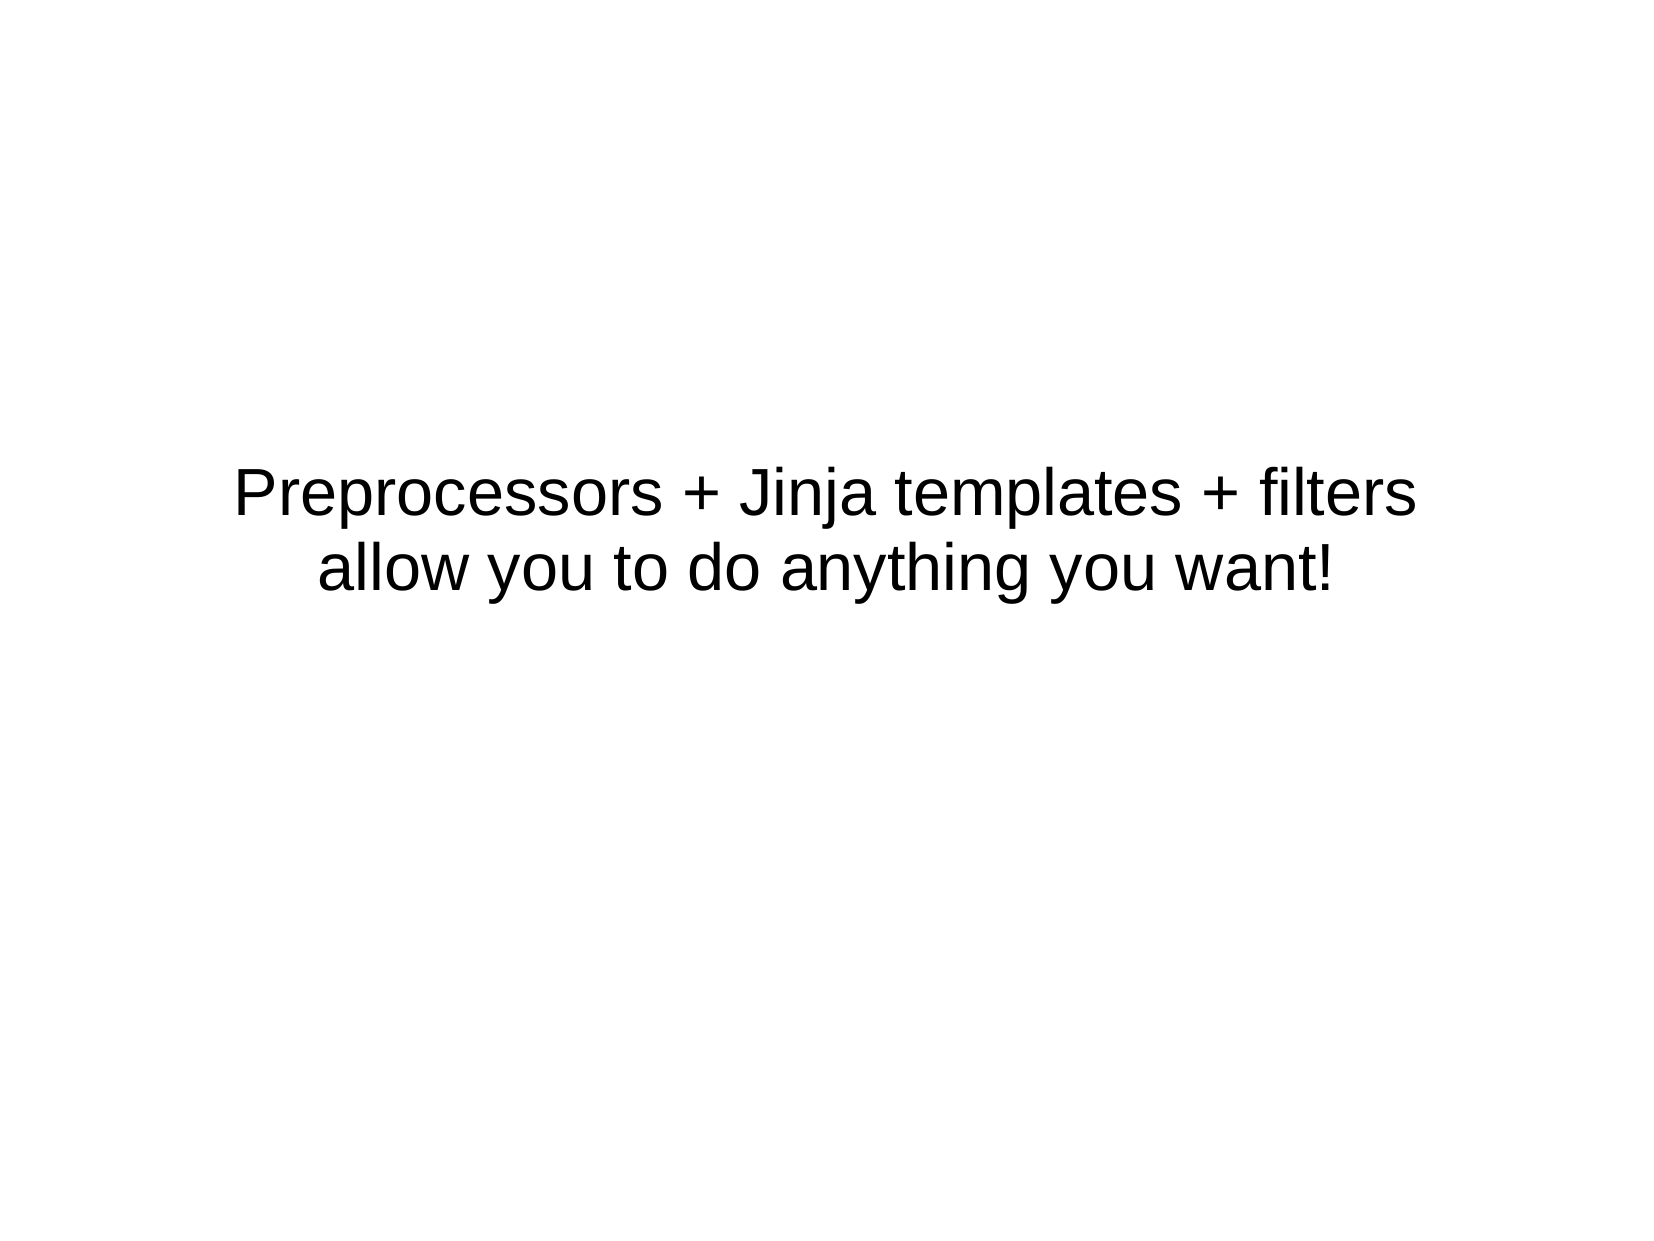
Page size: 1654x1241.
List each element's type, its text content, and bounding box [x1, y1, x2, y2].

subtitle Preprocessors + Jinja templates + filters allow you to do anything you want! [82, 49, 1571, 1010]
